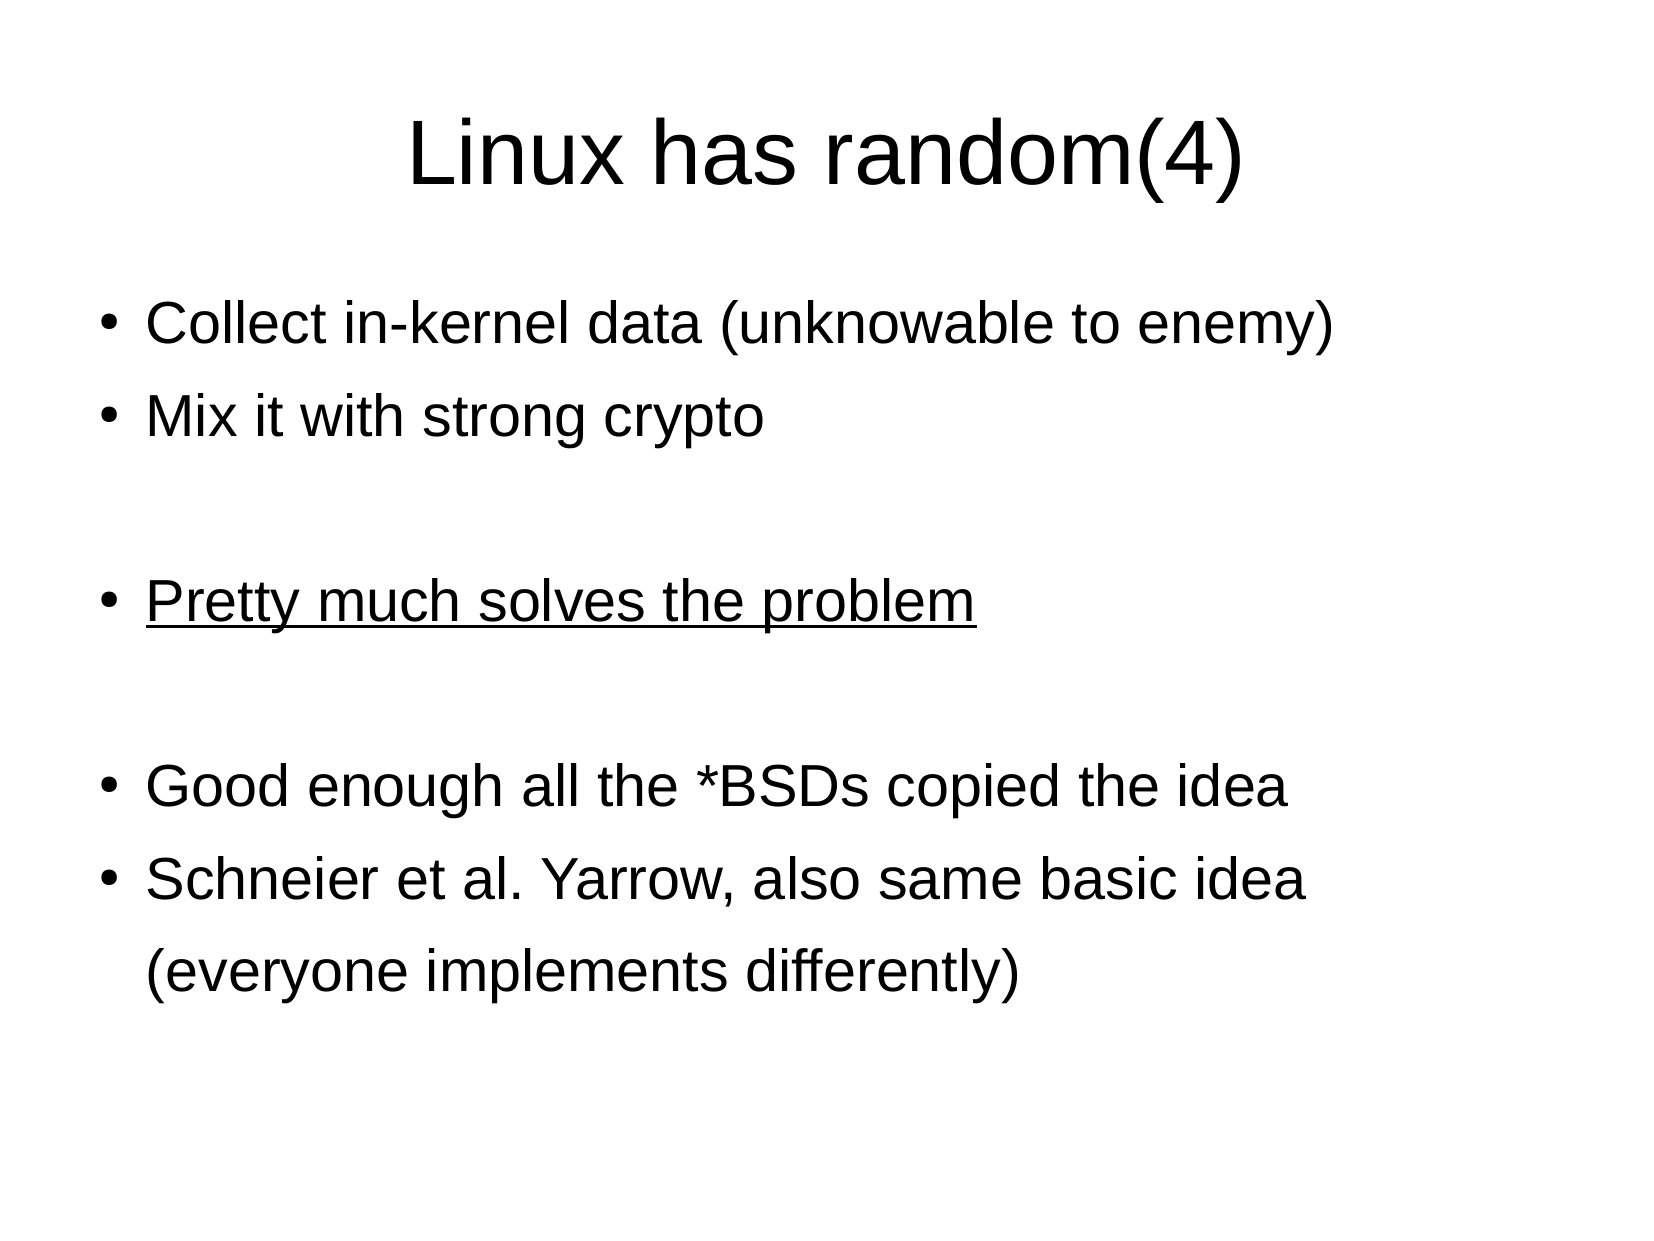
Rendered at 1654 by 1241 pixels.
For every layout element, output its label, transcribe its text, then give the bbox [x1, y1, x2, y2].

list Collect in-kernel data (unknowable to enemy) Mix it with strong crypto Pretty much solves the problem Good enough all the *BSDs copied the idea Schneier et al. Yarrow, also same basic idea (everyone implements differently) [82, 290, 1571, 1010]
title Linux has random(4) [82, 49, 1571, 257]
